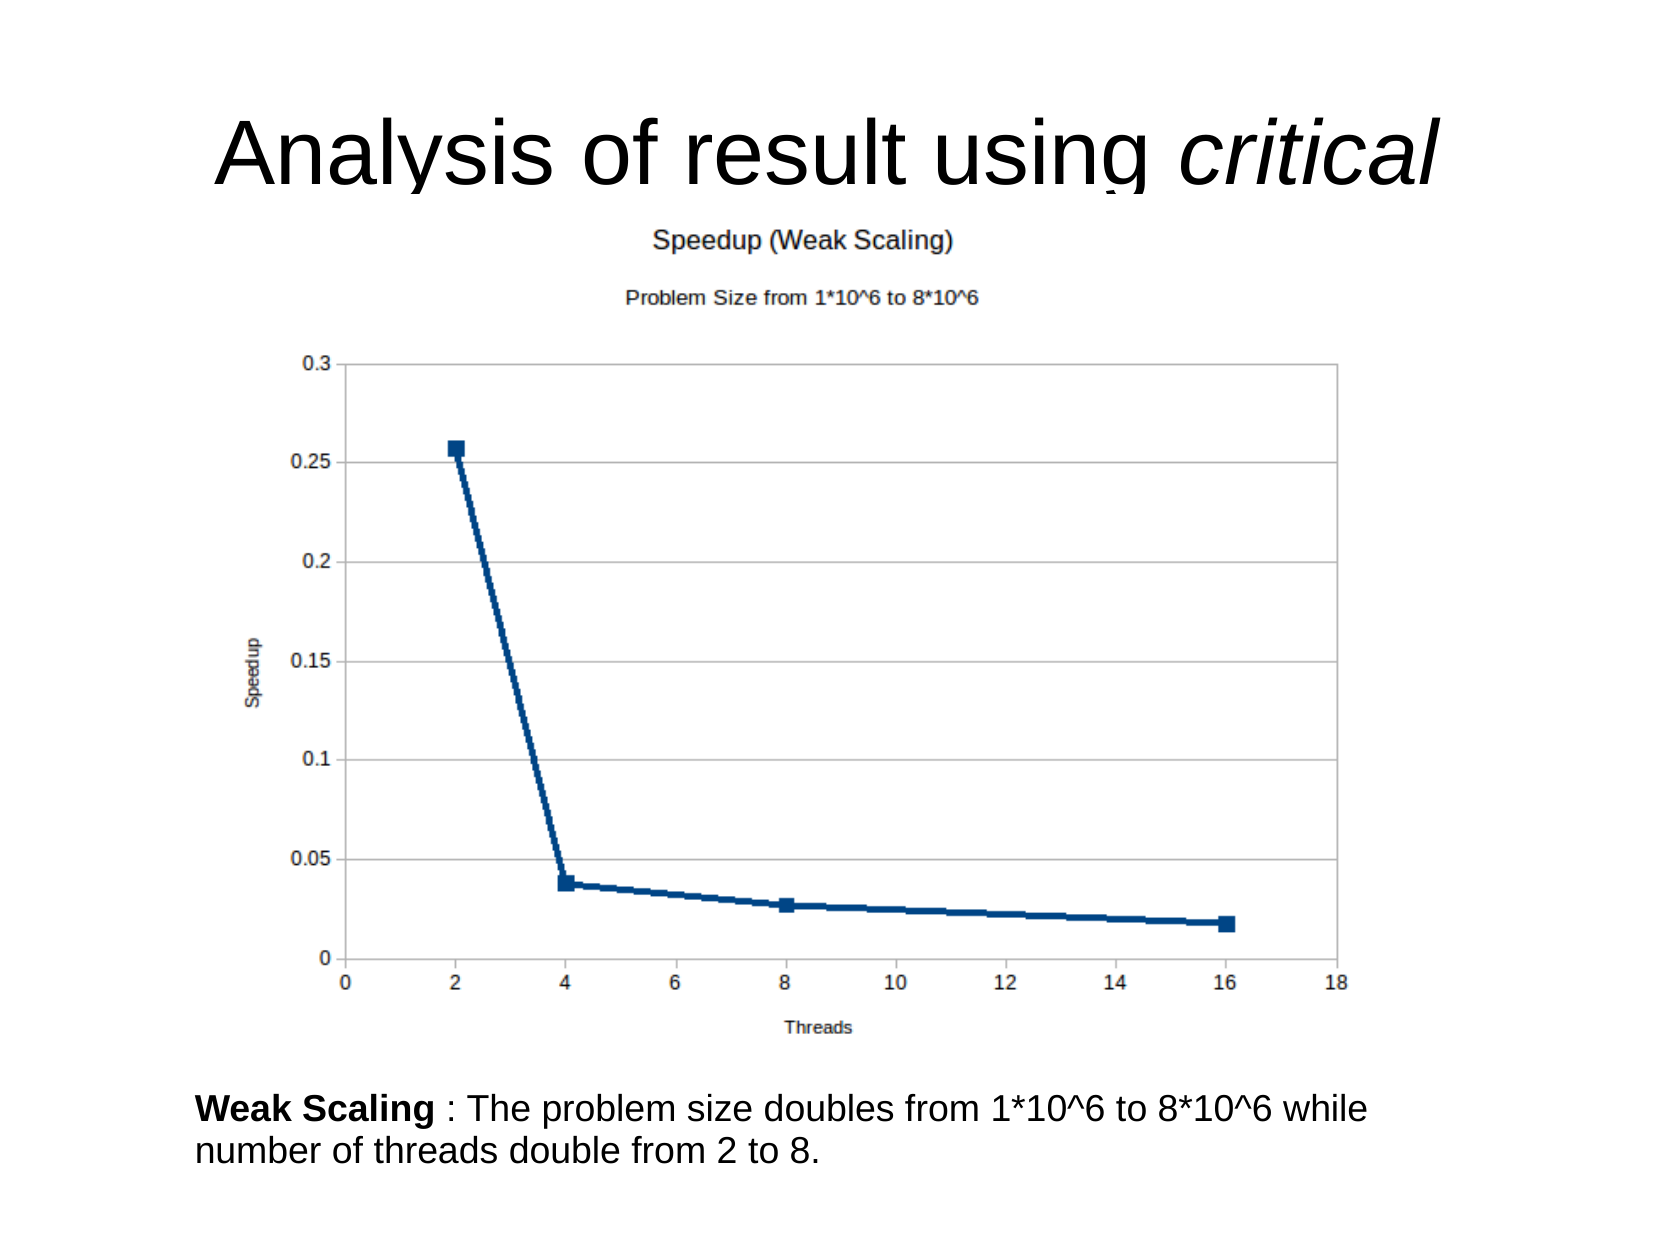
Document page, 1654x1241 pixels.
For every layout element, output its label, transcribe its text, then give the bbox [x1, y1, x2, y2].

title Analysis of result using critical [82, 49, 1571, 257]
text_box Weak Scaling : The problem size doubles from 1*10^6 to 8*10^6 while number of threads double from 2 to 8. [180, 1080, 1456, 1179]
picture [210, 194, 1396, 1066]
